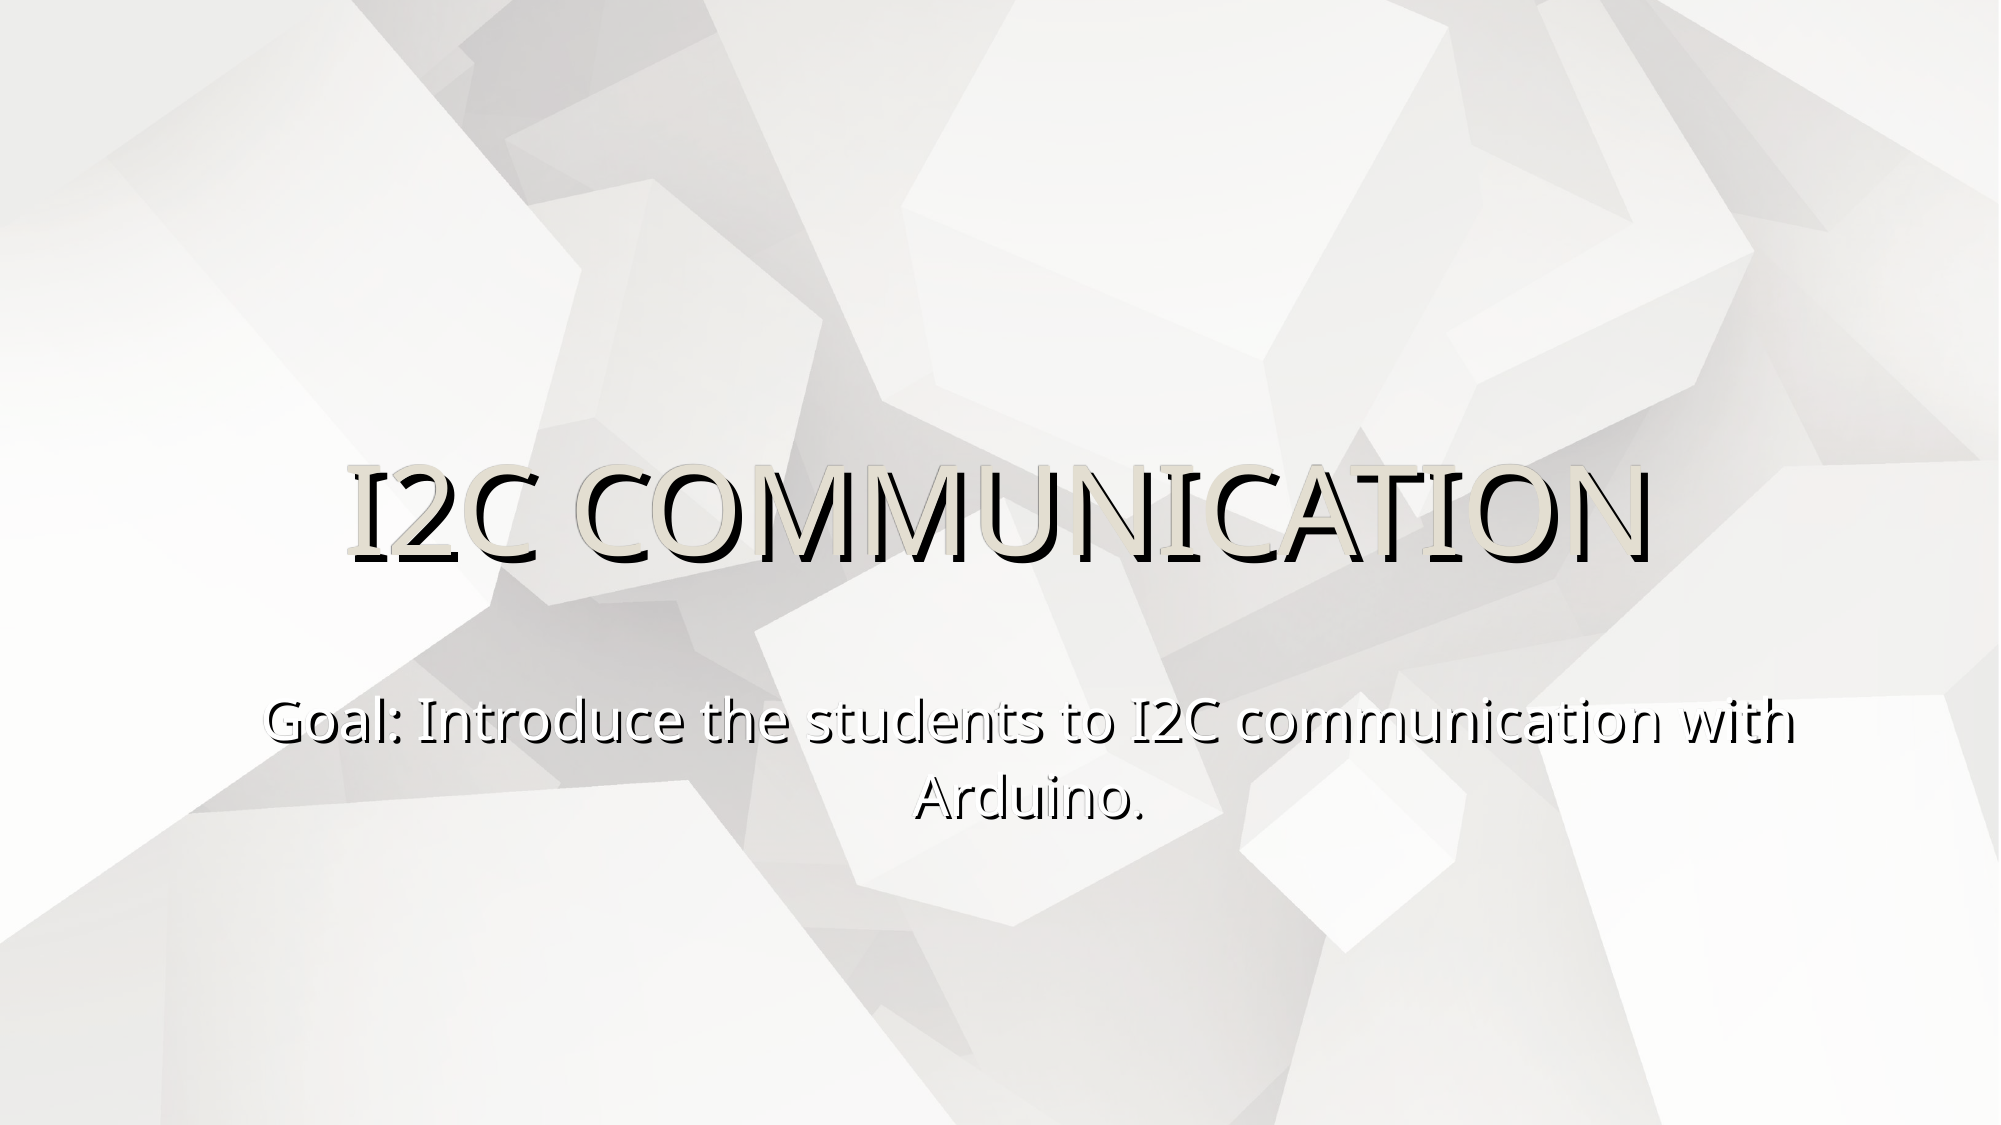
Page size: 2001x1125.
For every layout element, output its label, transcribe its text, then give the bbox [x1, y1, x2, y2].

subtitle Goal: Introduce the students to I2C communication with Arduino. [224, 667, 1831, 840]
picture [0, 0, 2000, 1125]
title I2C COMMUNICATION [224, 321, 1774, 591]
